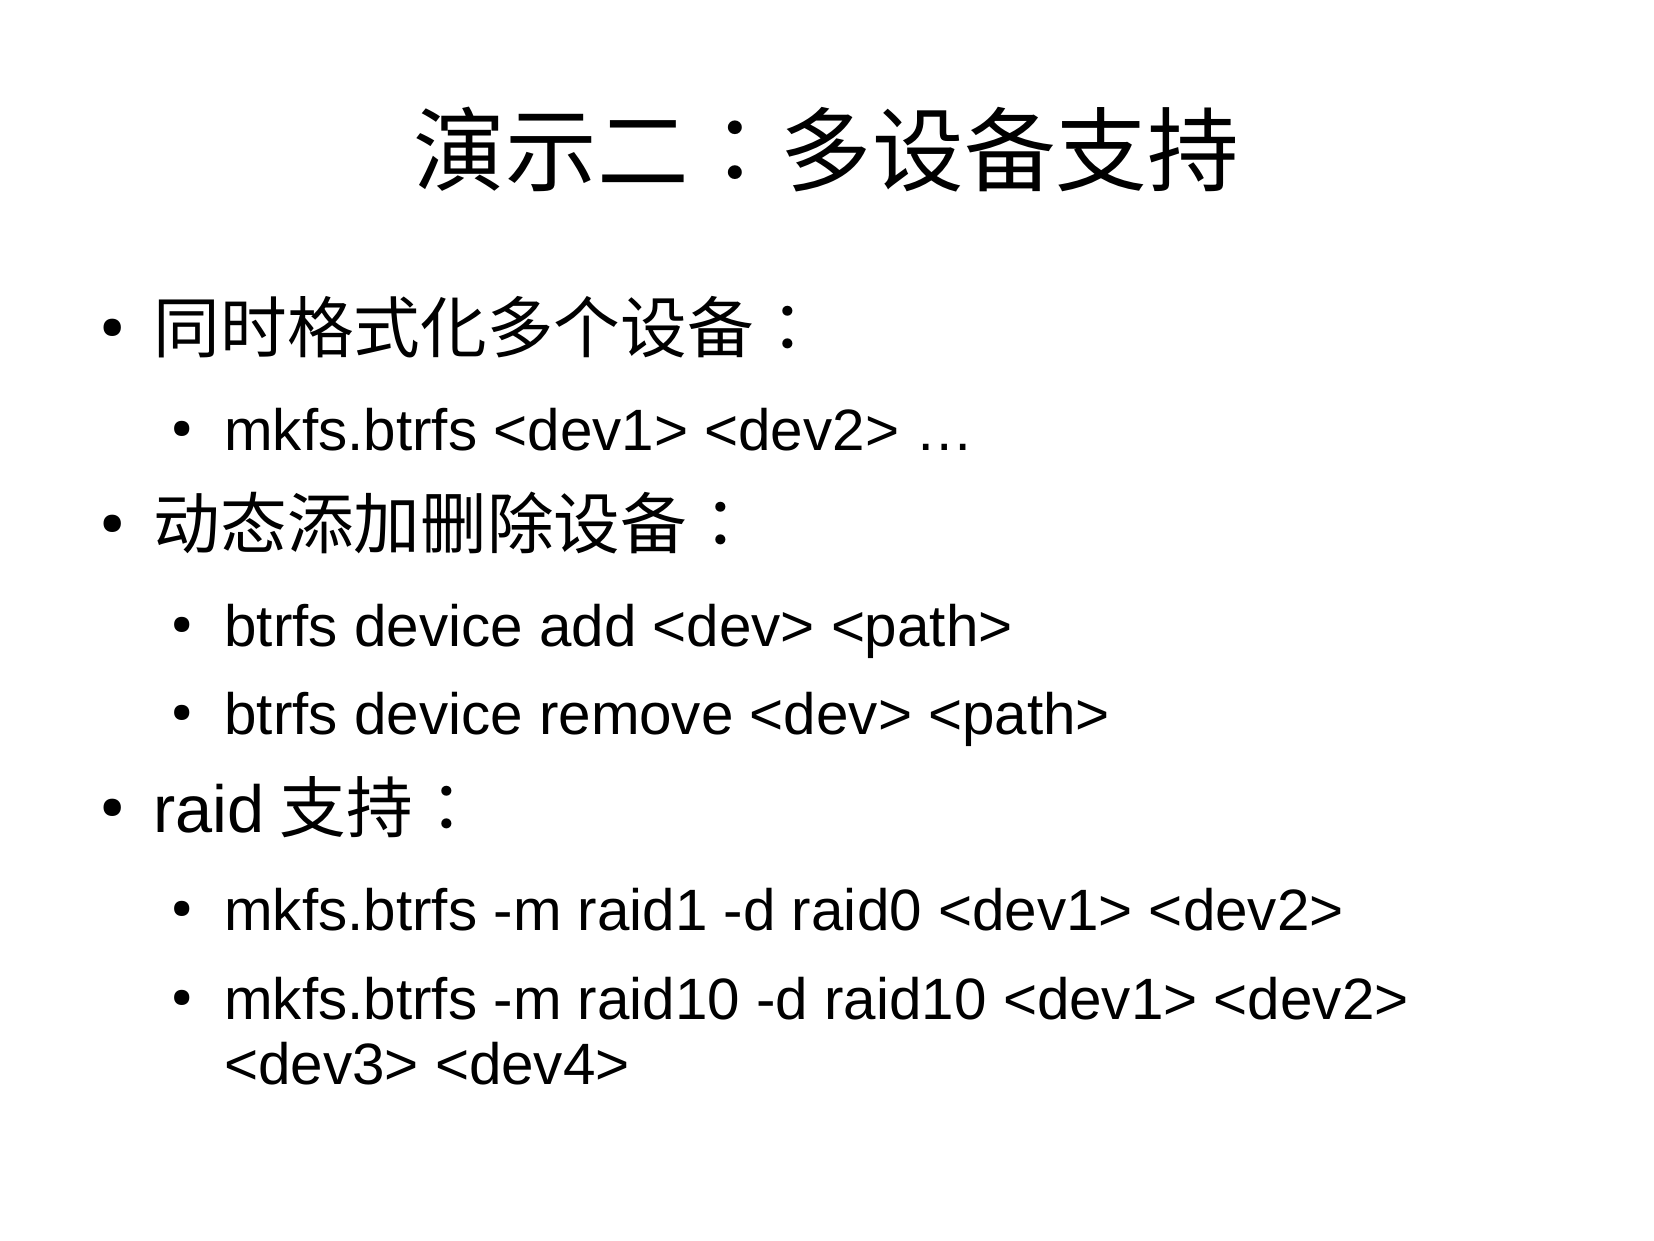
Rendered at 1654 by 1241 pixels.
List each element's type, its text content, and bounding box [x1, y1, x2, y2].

title 演示二：多设备支持 [82, 56, 1571, 250]
list 同时格式化多个设备： mkfs.btrfs <dev1> <dev2> … 动态添加删除设备： btrfs device add <dev> <path> btrfs device remove <dev> <path> raid支持： mkfs.btrfs -m raid1 -d raid0 <dev1> <dev2> mkfs.btrfs -m raid10 -d raid10 <dev1> <dev2> <dev3> <dev4> [82, 290, 1571, 1109]
